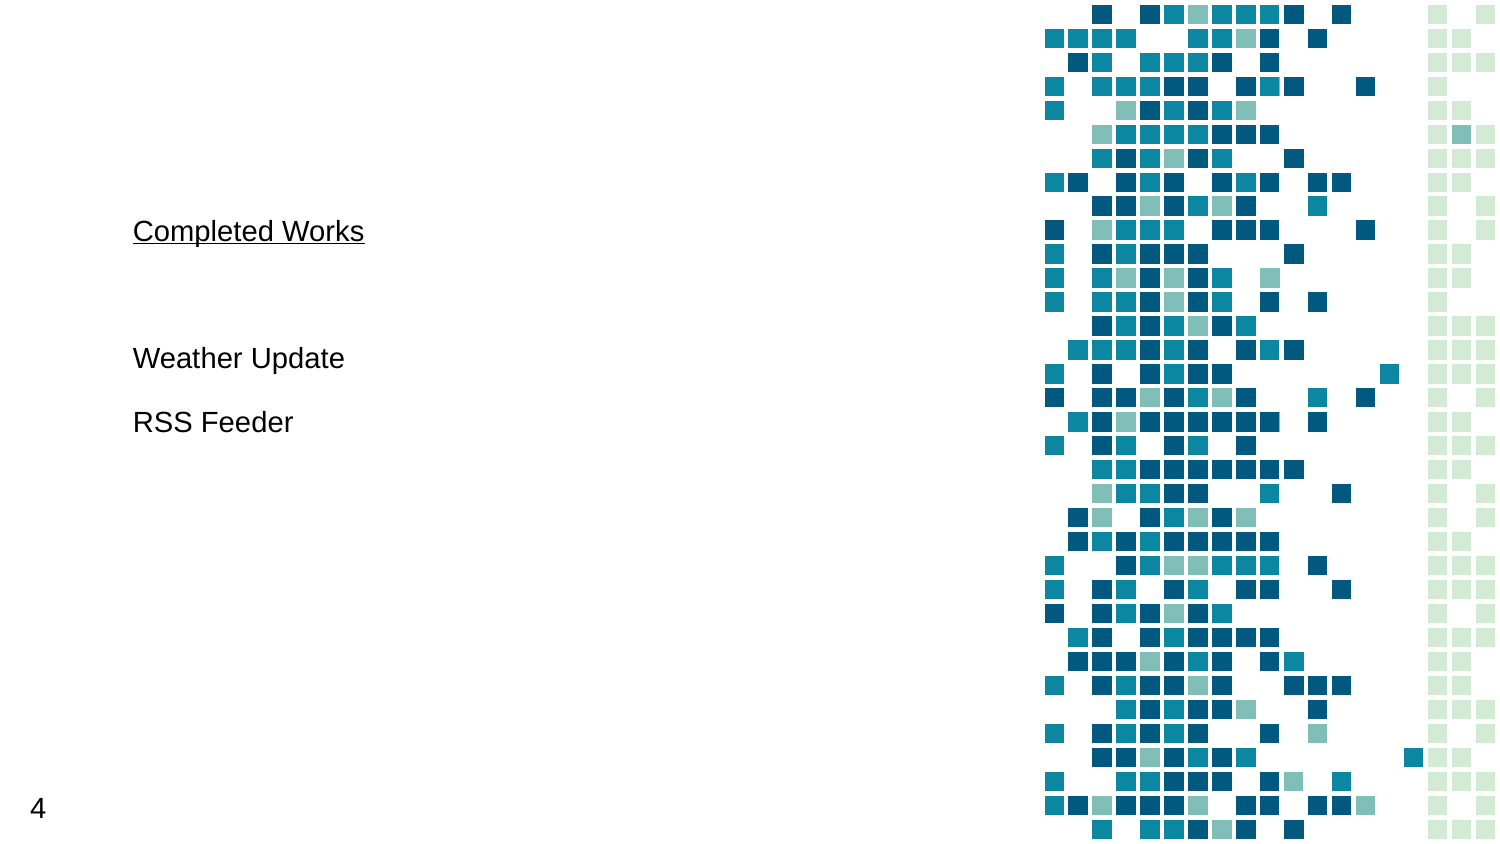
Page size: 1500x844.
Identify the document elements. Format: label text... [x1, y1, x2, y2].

title Completed Works [117, 121, 1227, 262]
slide_number <number> [15, 774, 105, 839]
list [117, 640, 1227, 828]
list Weather Update RSS Feeder [117, 289, 1127, 640]
